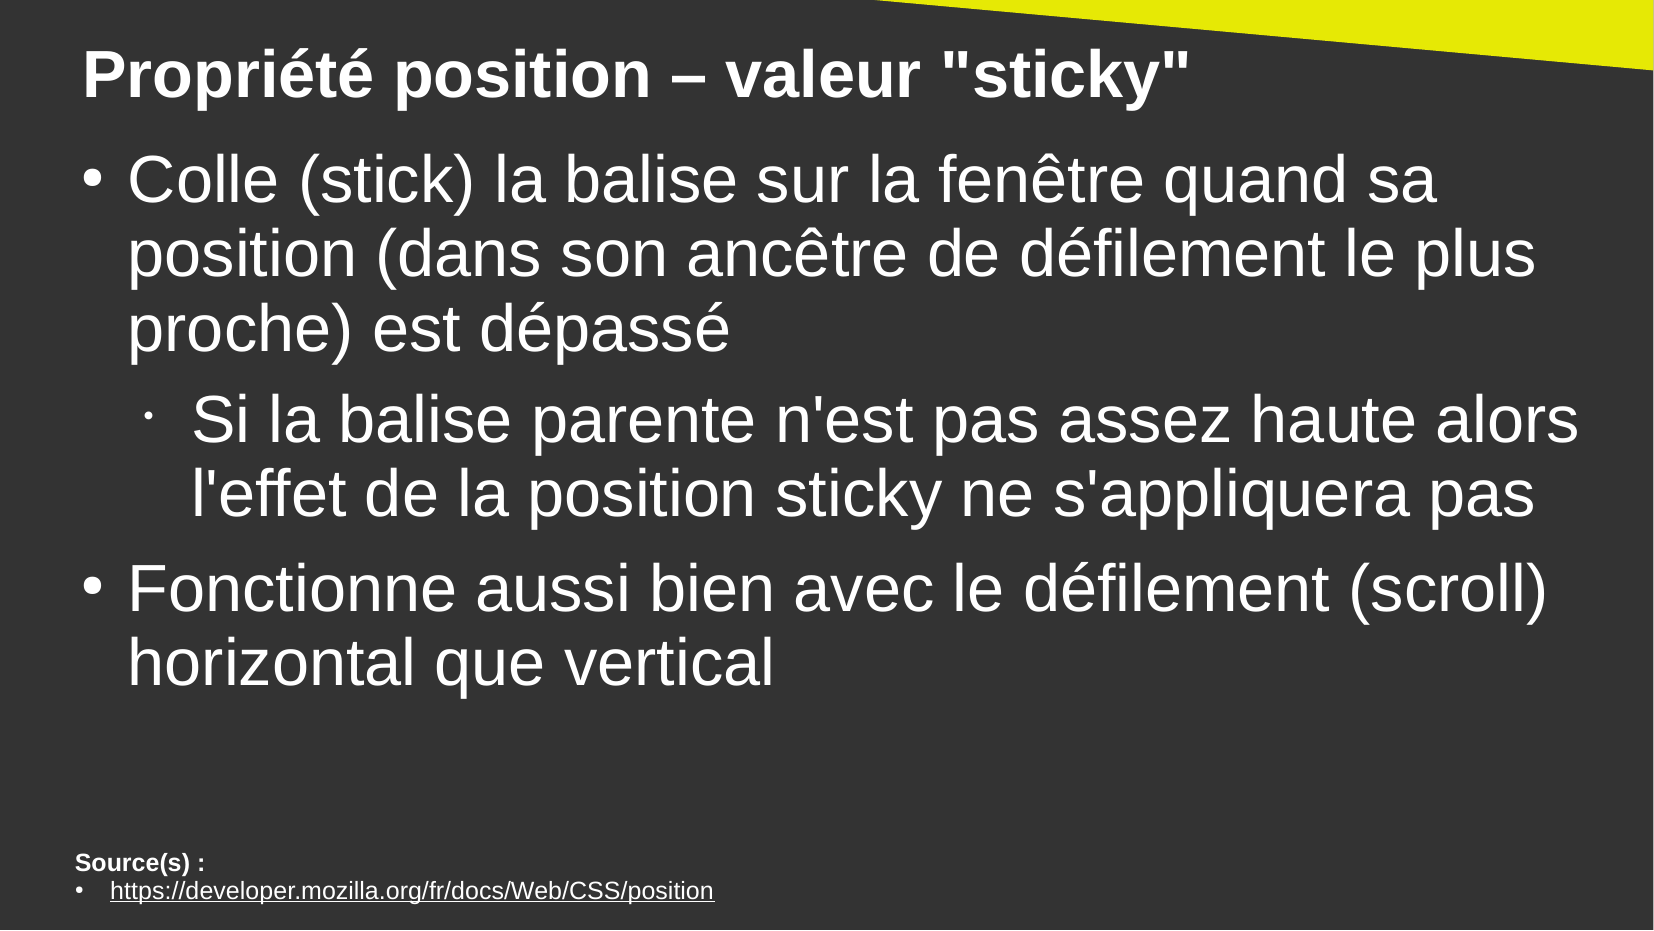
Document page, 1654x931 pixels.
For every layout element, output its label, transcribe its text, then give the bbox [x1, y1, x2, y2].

title Propriété position – valeur "sticky" [82, 37, 1571, 114]
text_box Source(s) : https://developer.mozilla.org/fr/docs/Web/CSS/position [60, 841, 1546, 931]
list Colle (stick) la balise sur la fenêtre quand sa position (dans son ancêtre de défilement le plus proche) est dépassé Si la balise parente n'est pas assez haute alors l'effet de la position sticky ne s'appliquera pas Fonctionne aussi bien avec le défilement (scroll) horizontal que vertical [64, 141, 1604, 709]
text_box [874, 0, 1654, 71]
